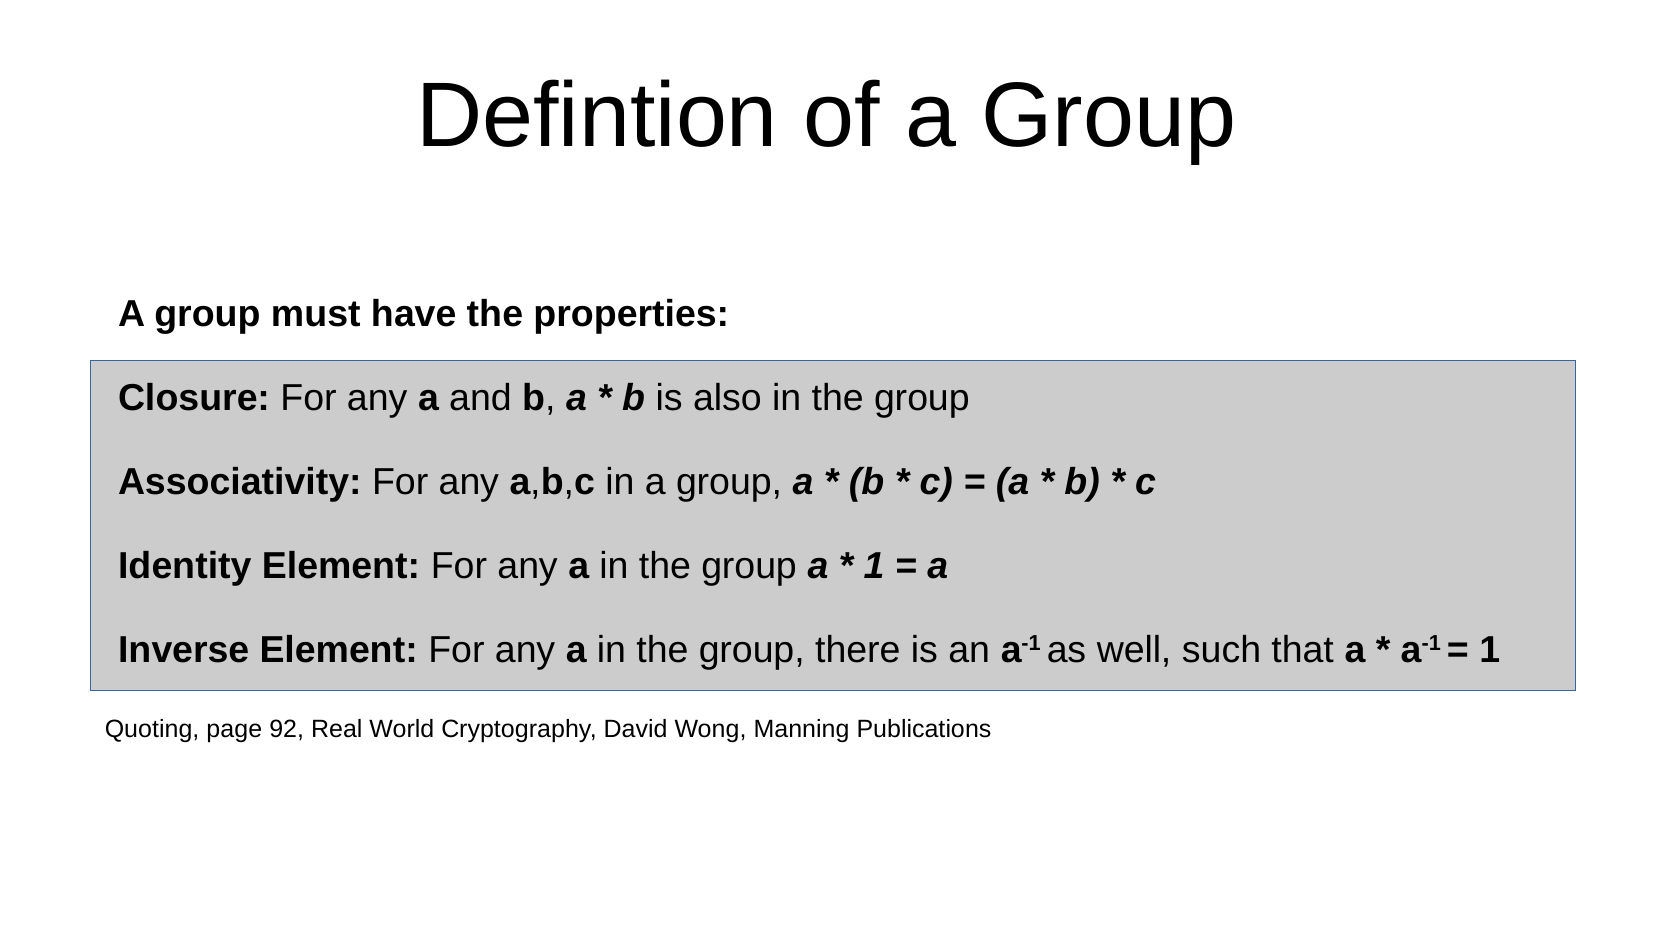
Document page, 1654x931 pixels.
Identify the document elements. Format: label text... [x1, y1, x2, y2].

text_box [90, 360, 1576, 691]
text_box A group must have the properties: Closure: For any a and b, a * b is also in the group Associativity: For any a,b,c in a group, a * (b * c) = (a * b) * c Identity Element: For any a in the group a * 1 = a Inverse Element: For any a in the group, there is an a-1 as well, such that a * a-1 = 1 [103, 285, 1516, 678]
title Defintion of a Group [82, 37, 1571, 193]
text_box Quoting, page 92, Real World Cryptography, David Wong, Manning Publications [90, 707, 1009, 751]
